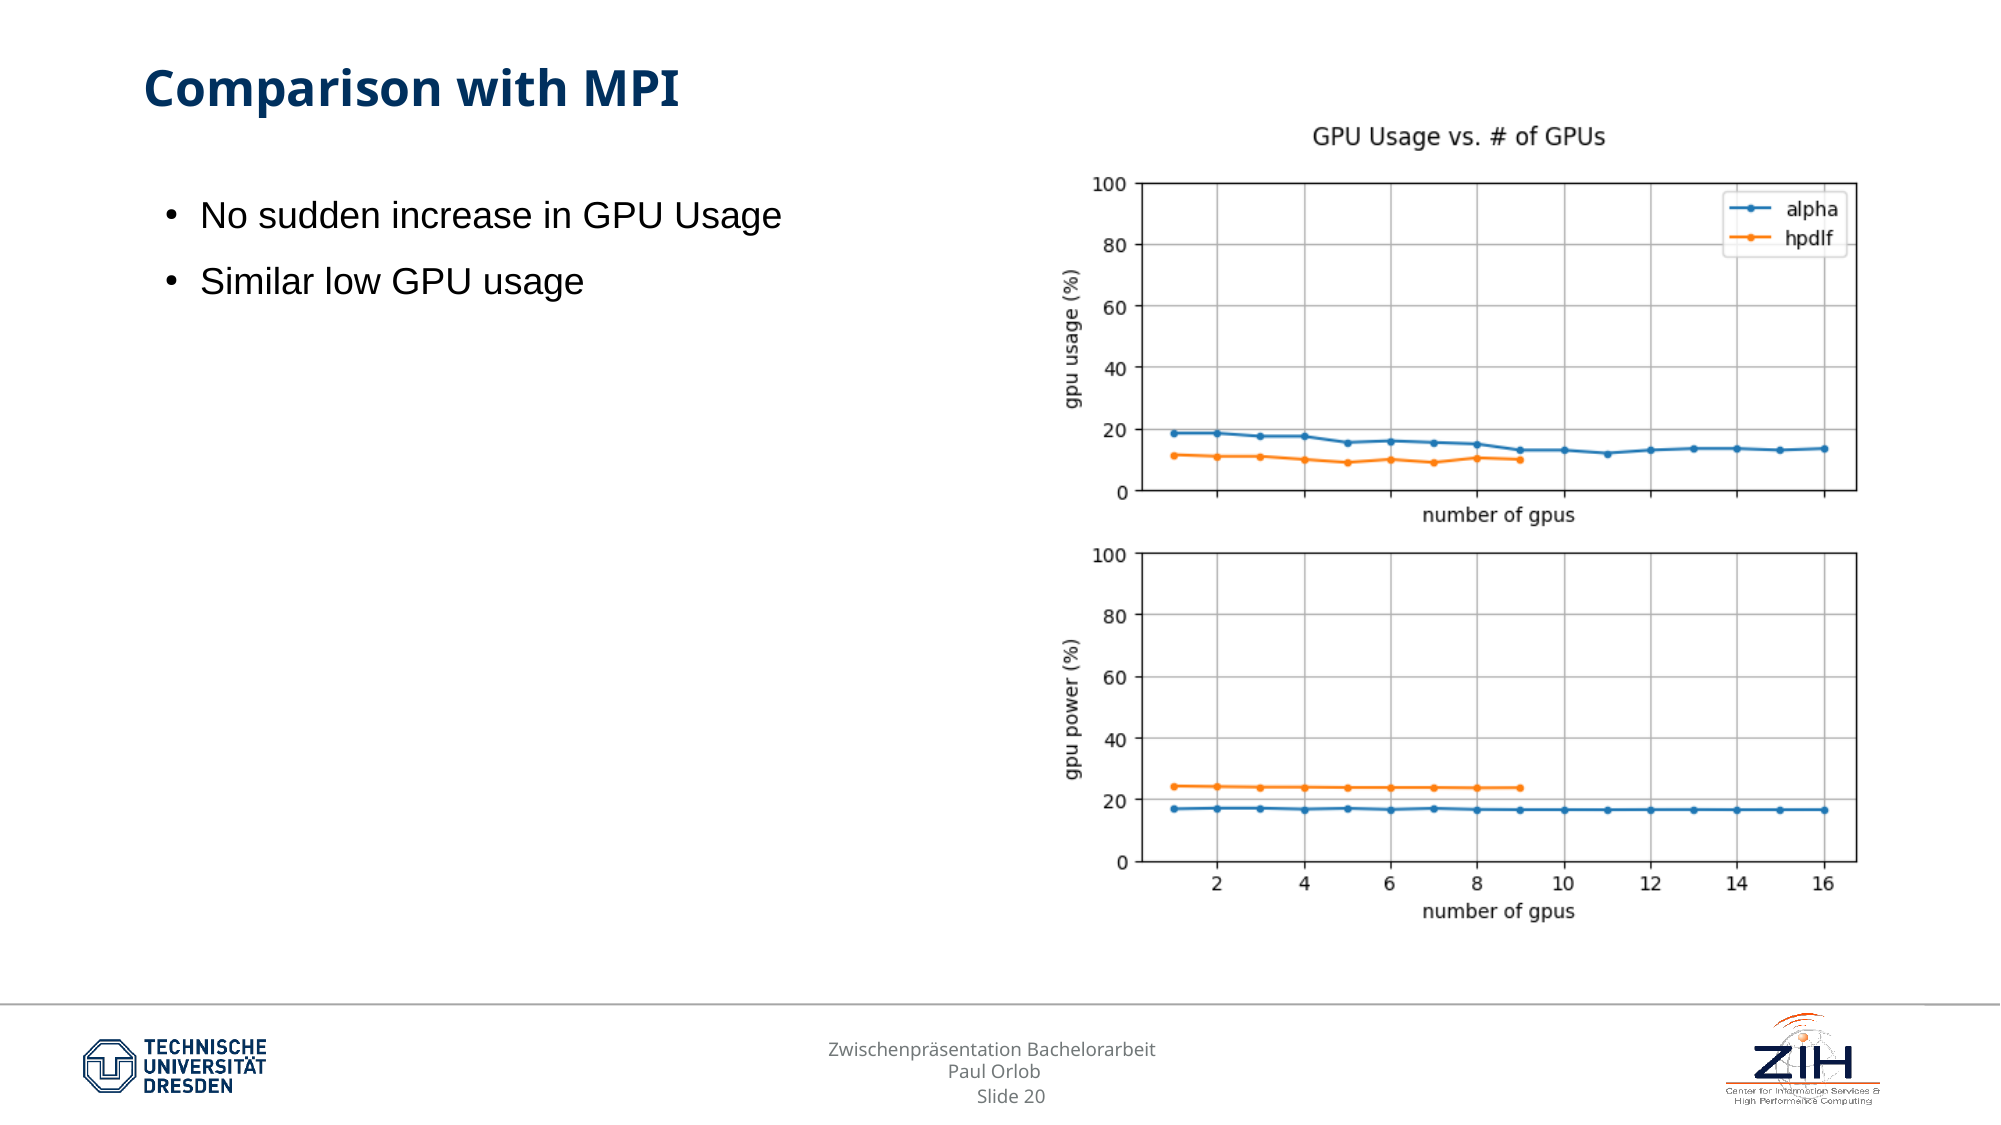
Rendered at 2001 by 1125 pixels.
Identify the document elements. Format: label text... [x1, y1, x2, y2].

picture [83, 1039, 266, 1093]
text_box No sudden increase in GPU Usage Similar low GPU usage [150, 187, 976, 311]
picture [1050, 112, 1870, 935]
picture [1726, 1013, 1880, 1105]
title Comparison with MPI [143, 56, 1880, 169]
